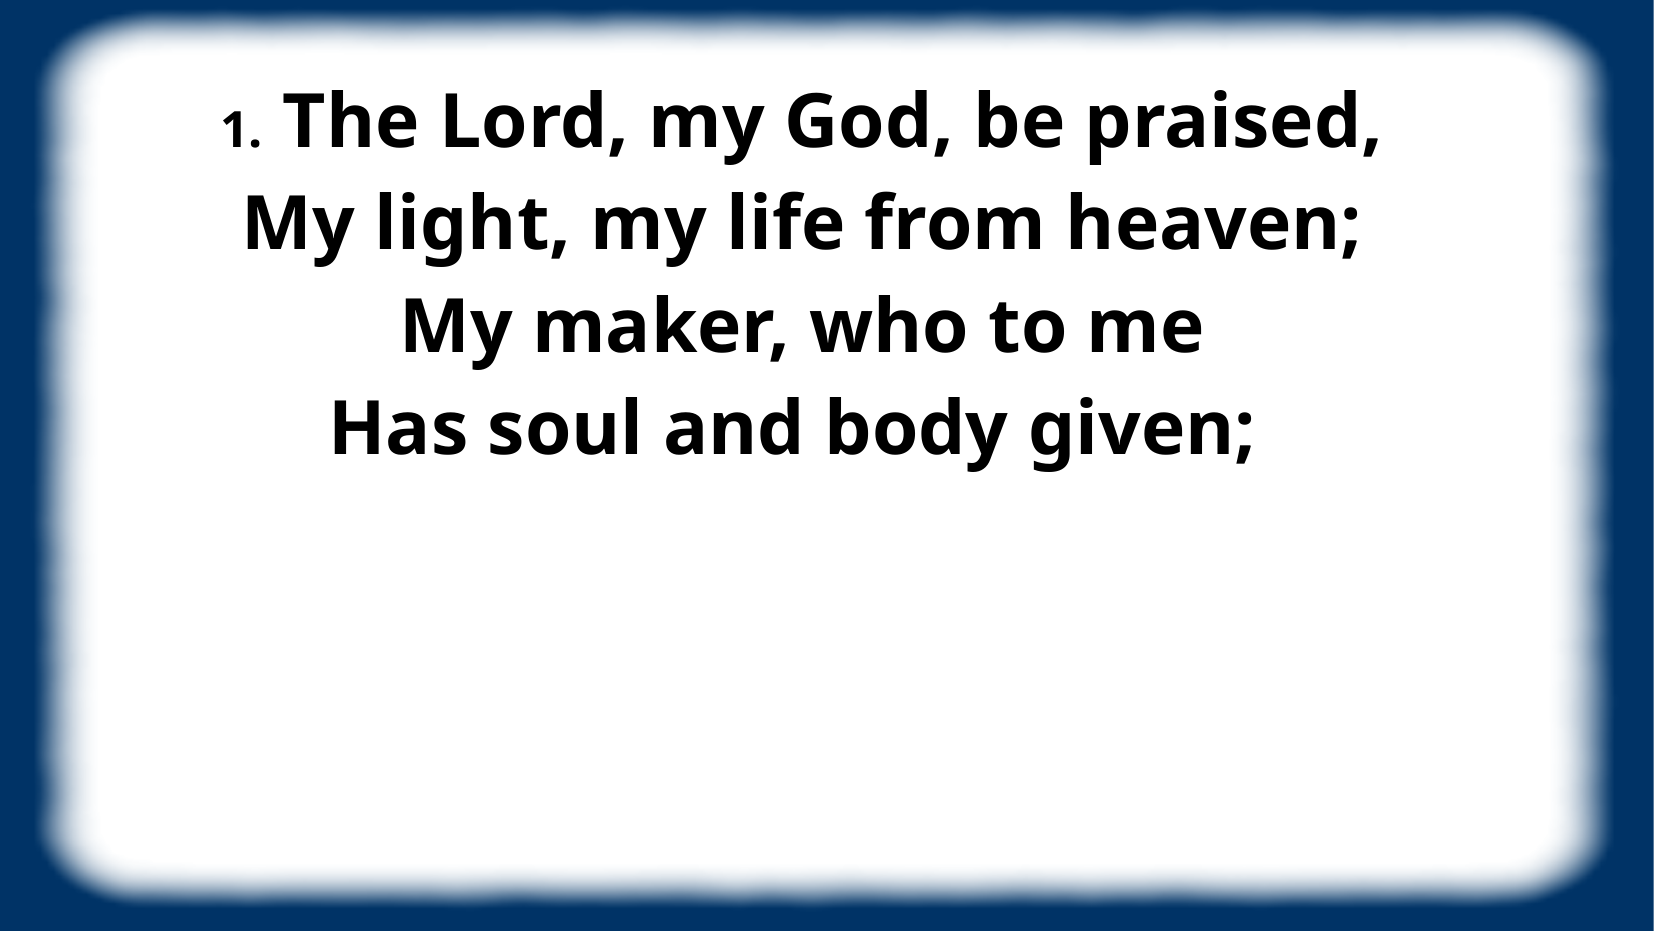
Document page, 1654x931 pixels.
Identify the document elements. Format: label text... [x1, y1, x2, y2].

text_box 1. The Lord, my God, be praised, My light, my life from heaven; My maker, who to me Has soul and body given; [90, 60, 1516, 475]
picture [0, 0, 1654, 931]
